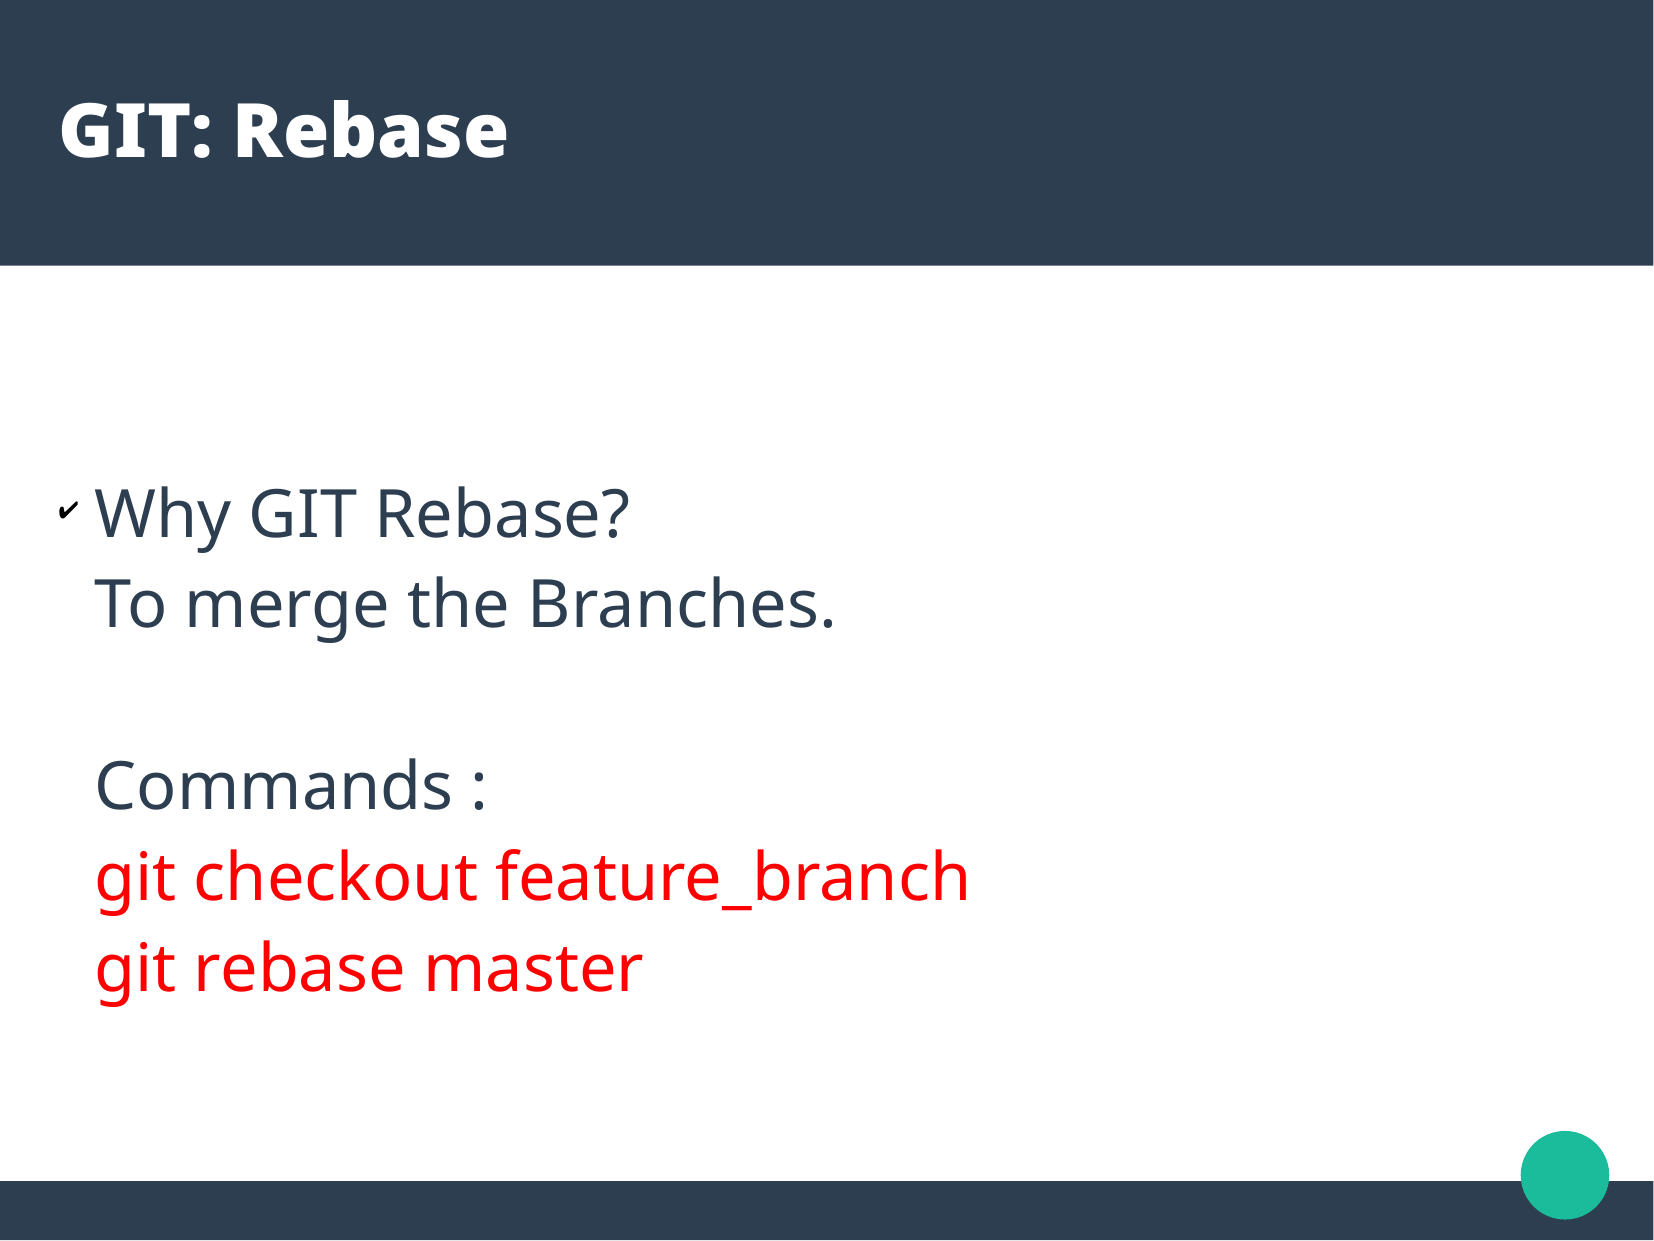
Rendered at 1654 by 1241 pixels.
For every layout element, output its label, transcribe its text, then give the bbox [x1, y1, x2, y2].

title GIT: Rebase [59, 40, 1595, 216]
subtitle Why GIT Rebase? To merge the Branches. Commands : git checkout feature_branch git rebase master [59, 271, 1595, 1205]
